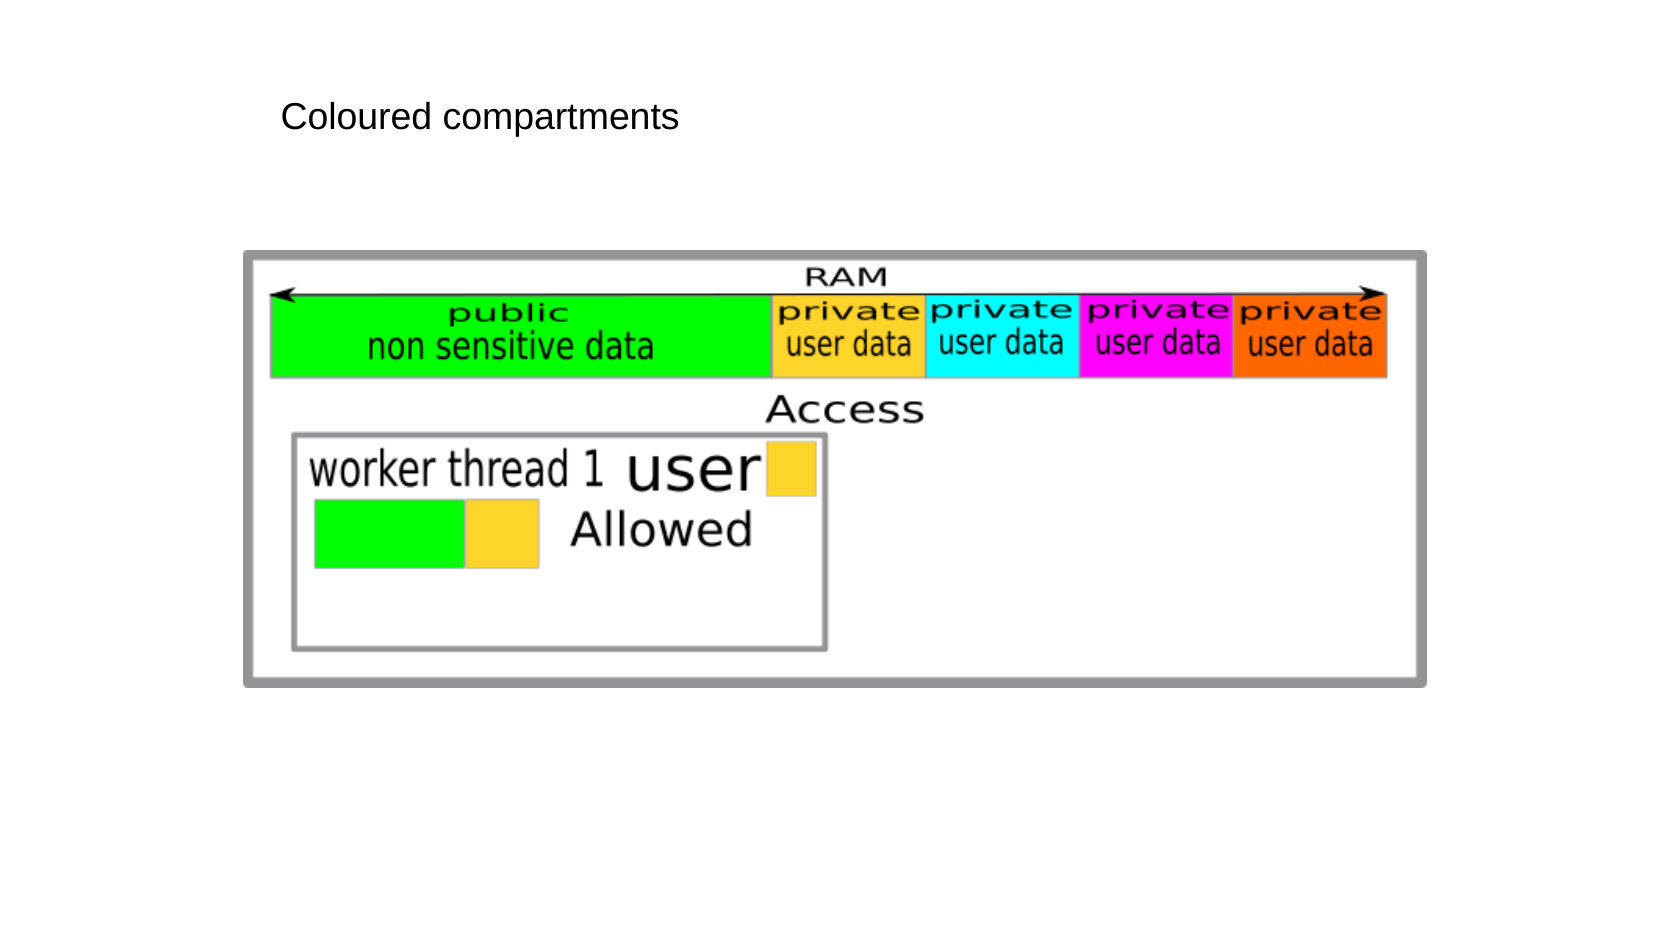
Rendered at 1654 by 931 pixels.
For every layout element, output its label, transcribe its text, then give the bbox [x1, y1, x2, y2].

text_box Coloured compartments [265, 88, 695, 146]
picture [243, 250, 1427, 688]
